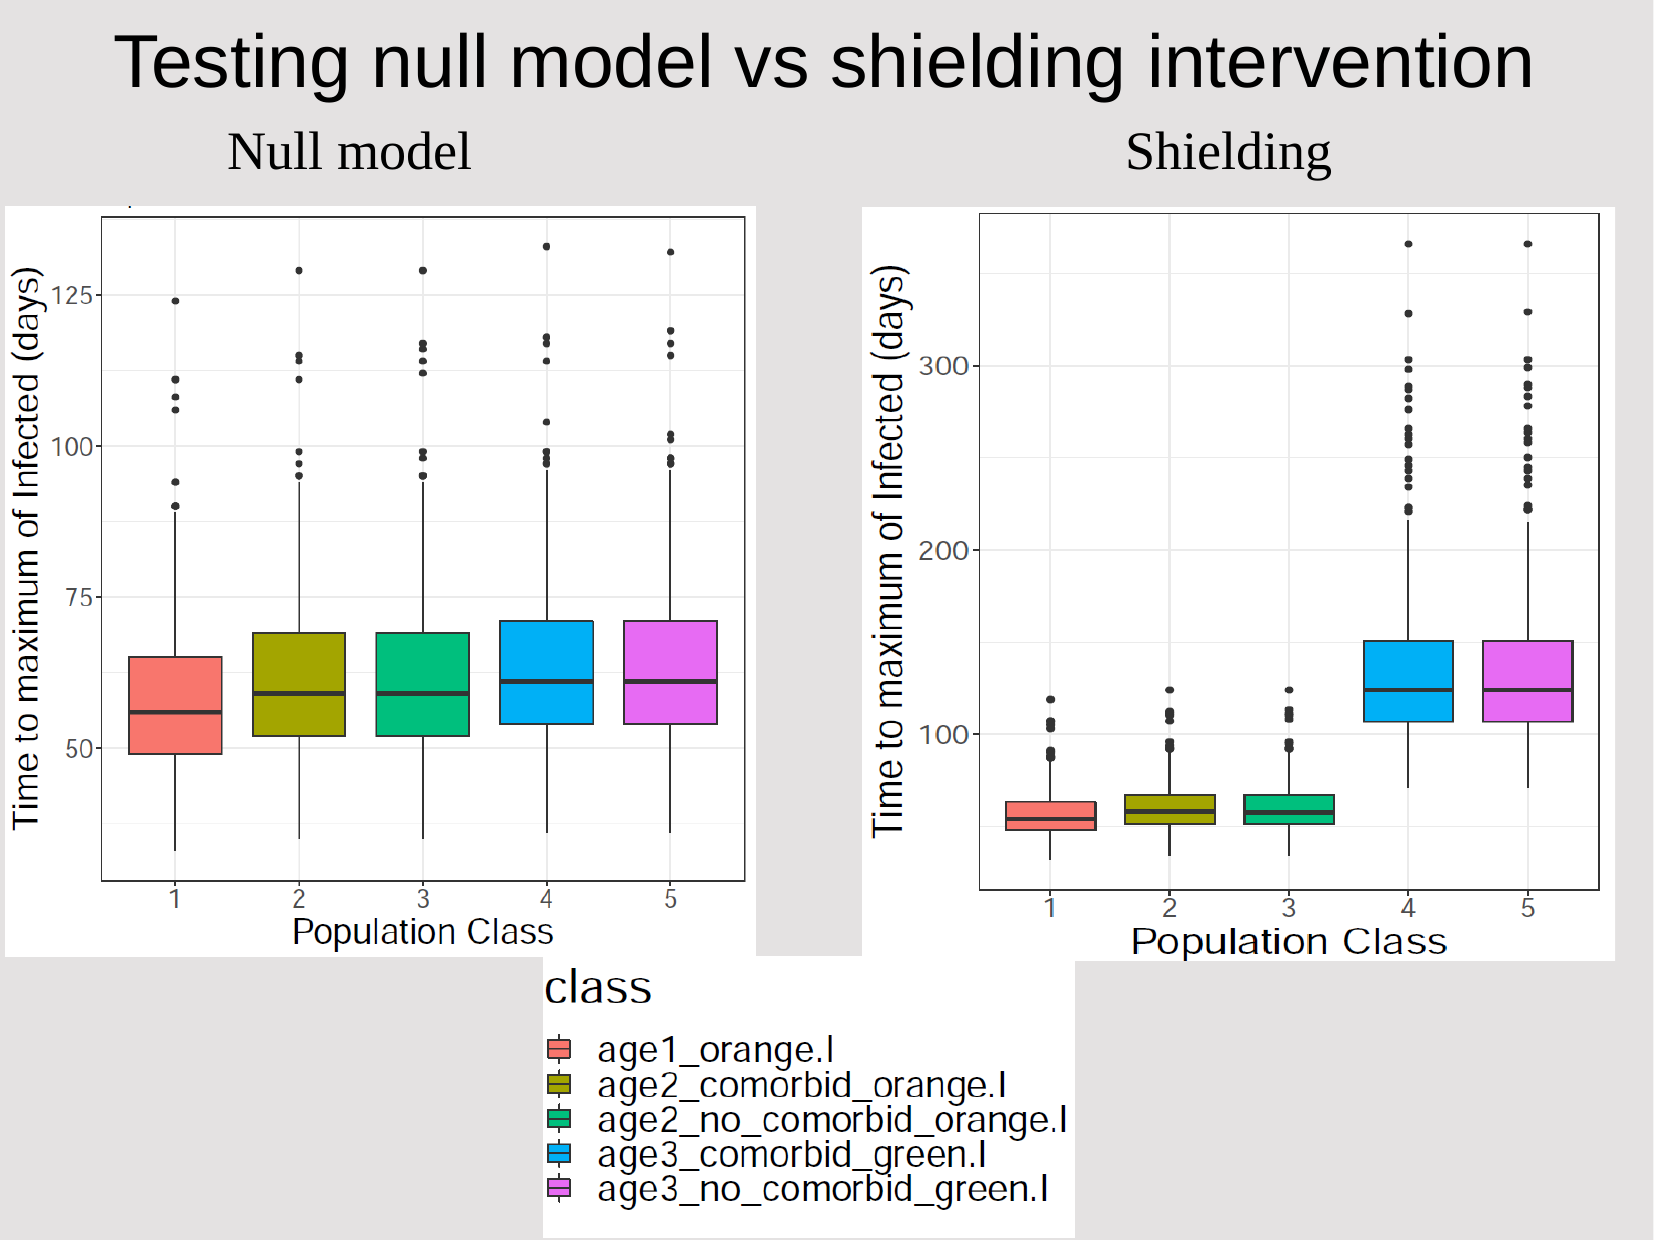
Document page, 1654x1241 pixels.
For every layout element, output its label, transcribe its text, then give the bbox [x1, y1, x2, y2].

text_box Shielding [1110, 113, 1537, 213]
text_box Null model [212, 113, 639, 213]
text_box Testing null model vs shielding intervention [98, 11, 1572, 111]
picture [5, 206, 1616, 1238]
